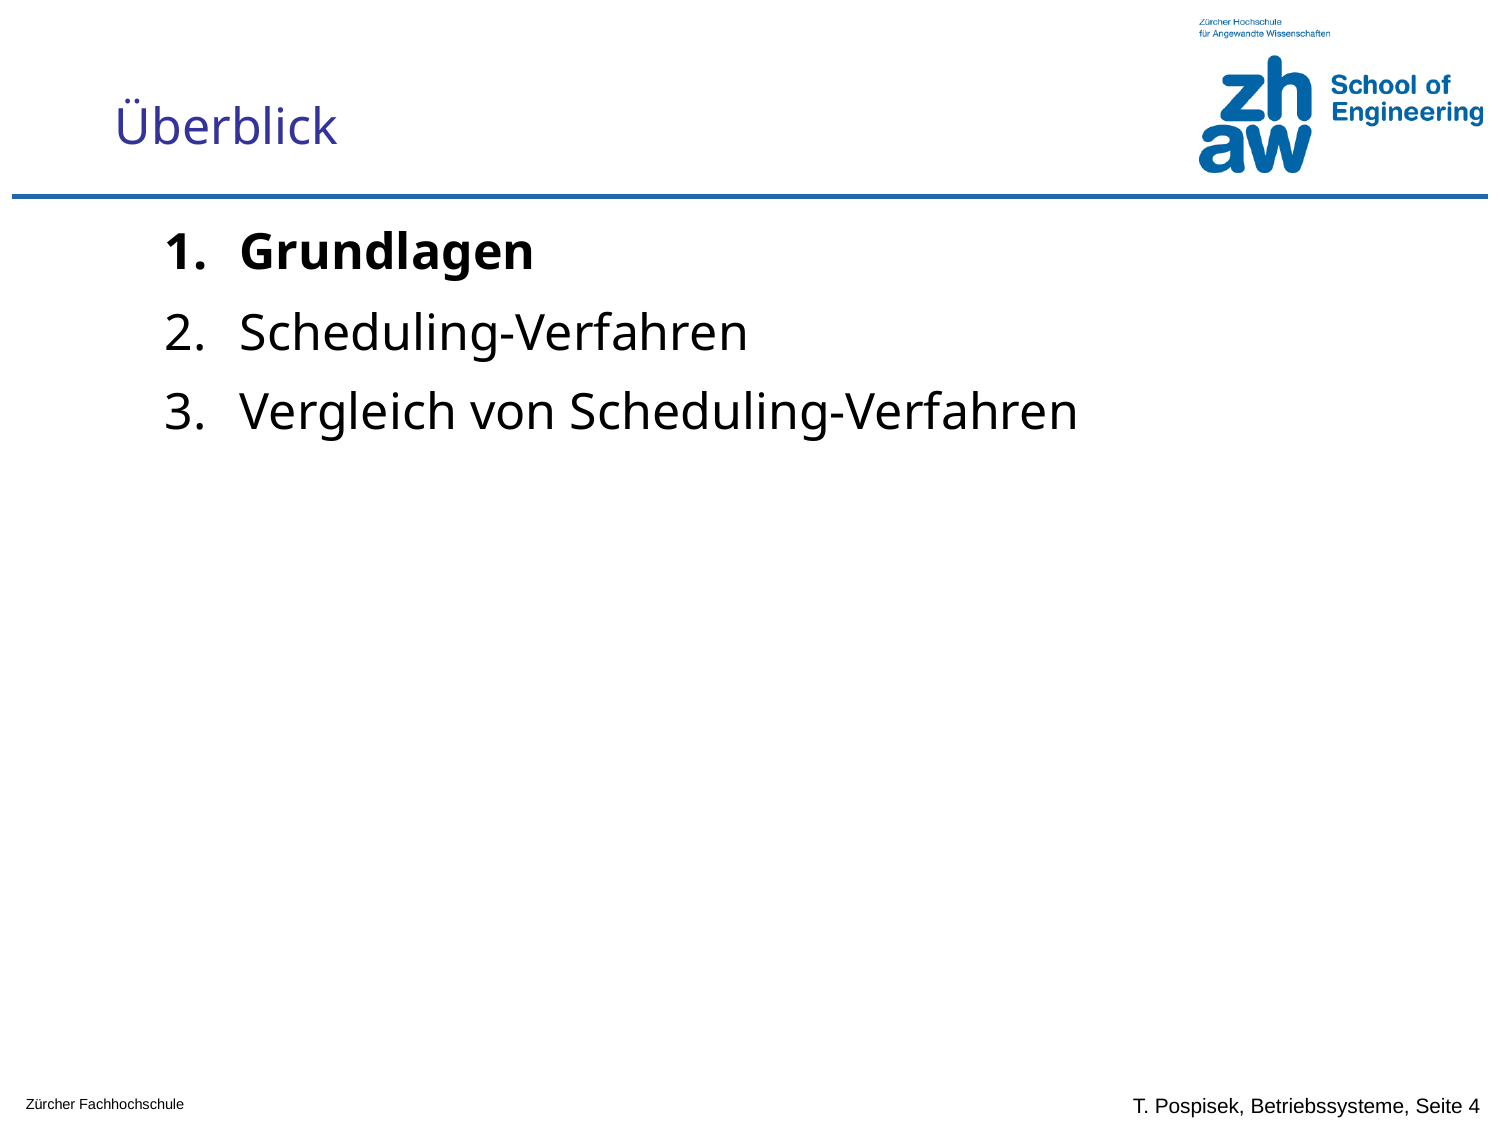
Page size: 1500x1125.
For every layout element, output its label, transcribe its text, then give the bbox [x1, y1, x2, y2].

picture [1199, 19, 1483, 173]
title Überblick [99, 50, 1379, 163]
text_box Grundlagen Scheduling-Verfahren Vergleich von Scheduling-Verfahren [149, 212, 1363, 988]
